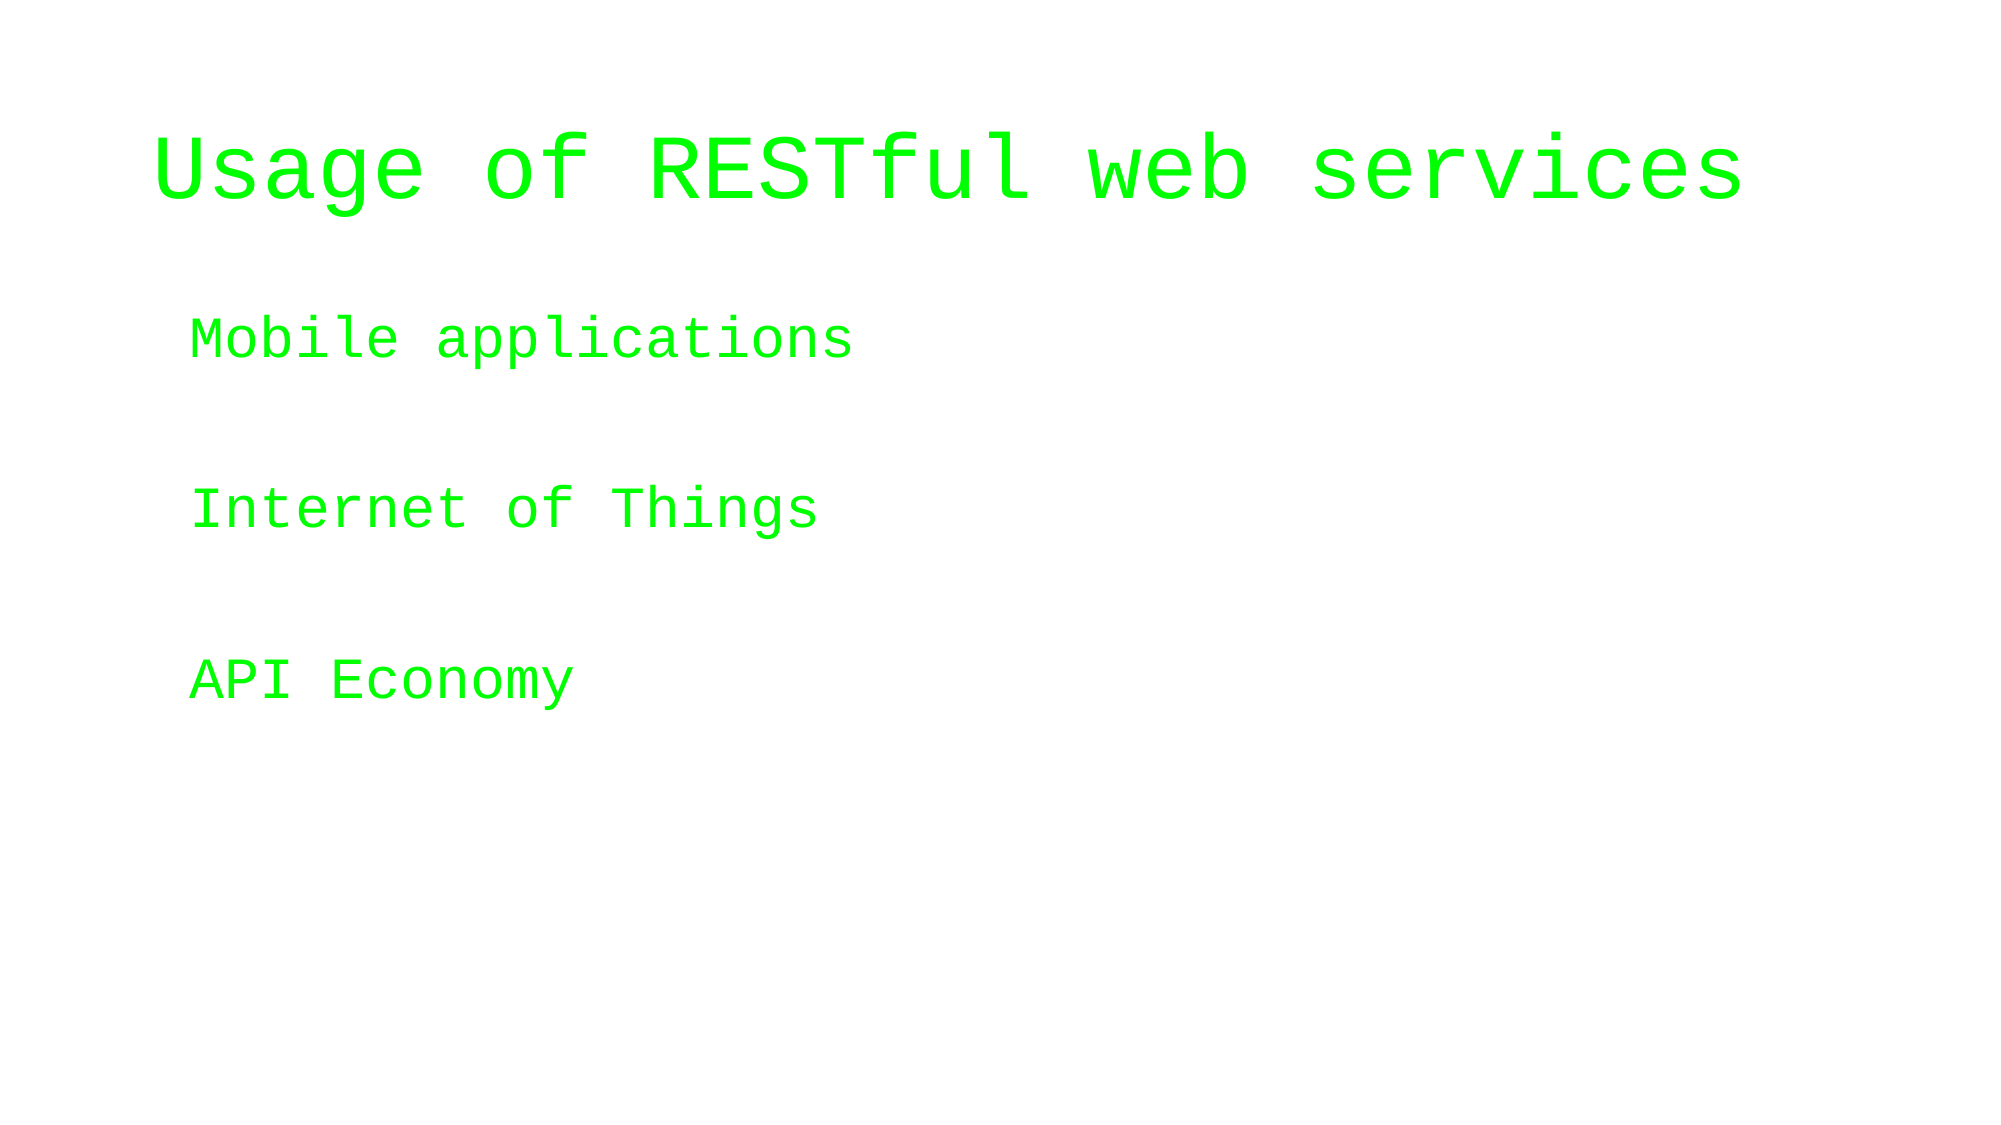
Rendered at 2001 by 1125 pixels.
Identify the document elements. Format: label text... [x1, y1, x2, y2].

title Usage of RESTful web services [137, 59, 1863, 278]
list Mobile applications Internet of Things API Economy [137, 299, 1863, 1014]
